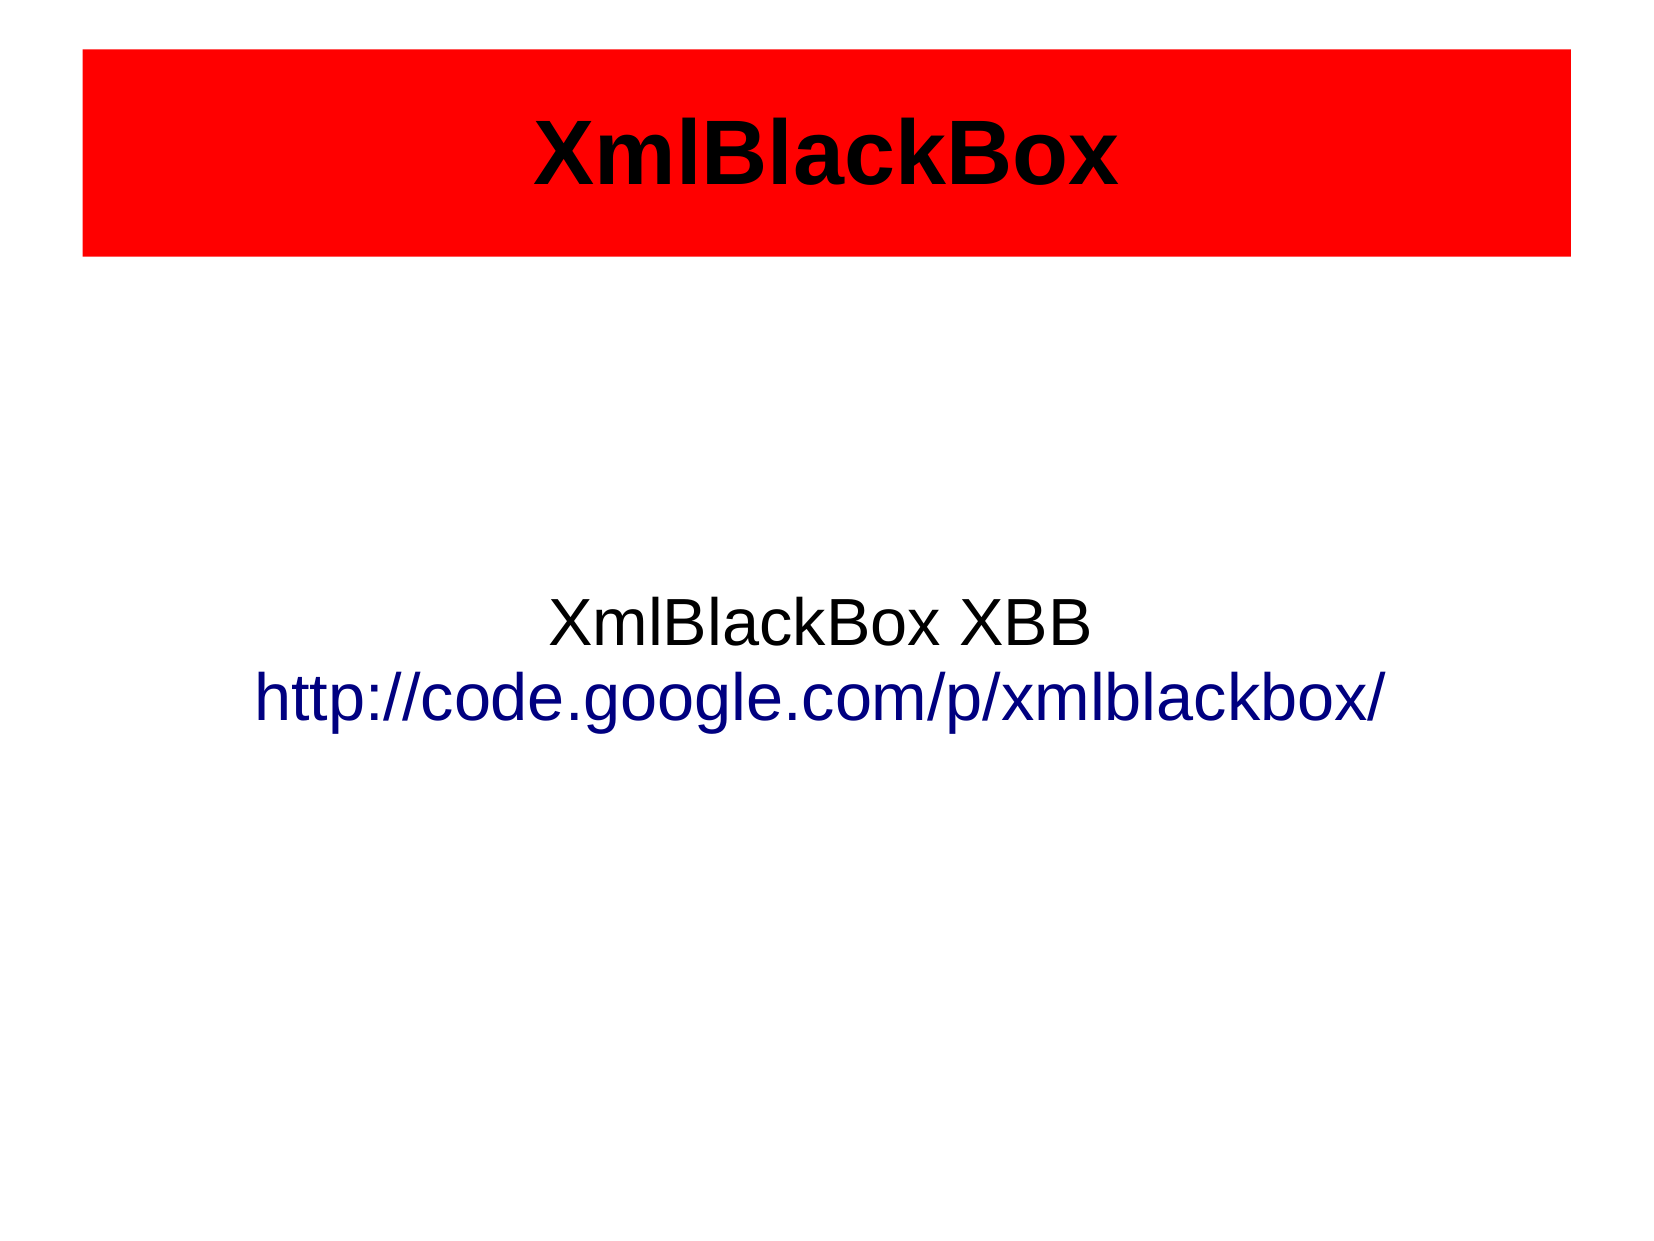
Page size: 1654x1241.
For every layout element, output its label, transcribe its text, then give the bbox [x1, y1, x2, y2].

subtitle XmlBlackBox XBB http://code.google.com/p/xmlblackbox/ [76, 295, 1565, 1099]
title XmlBlackBox [82, 49, 1571, 257]
